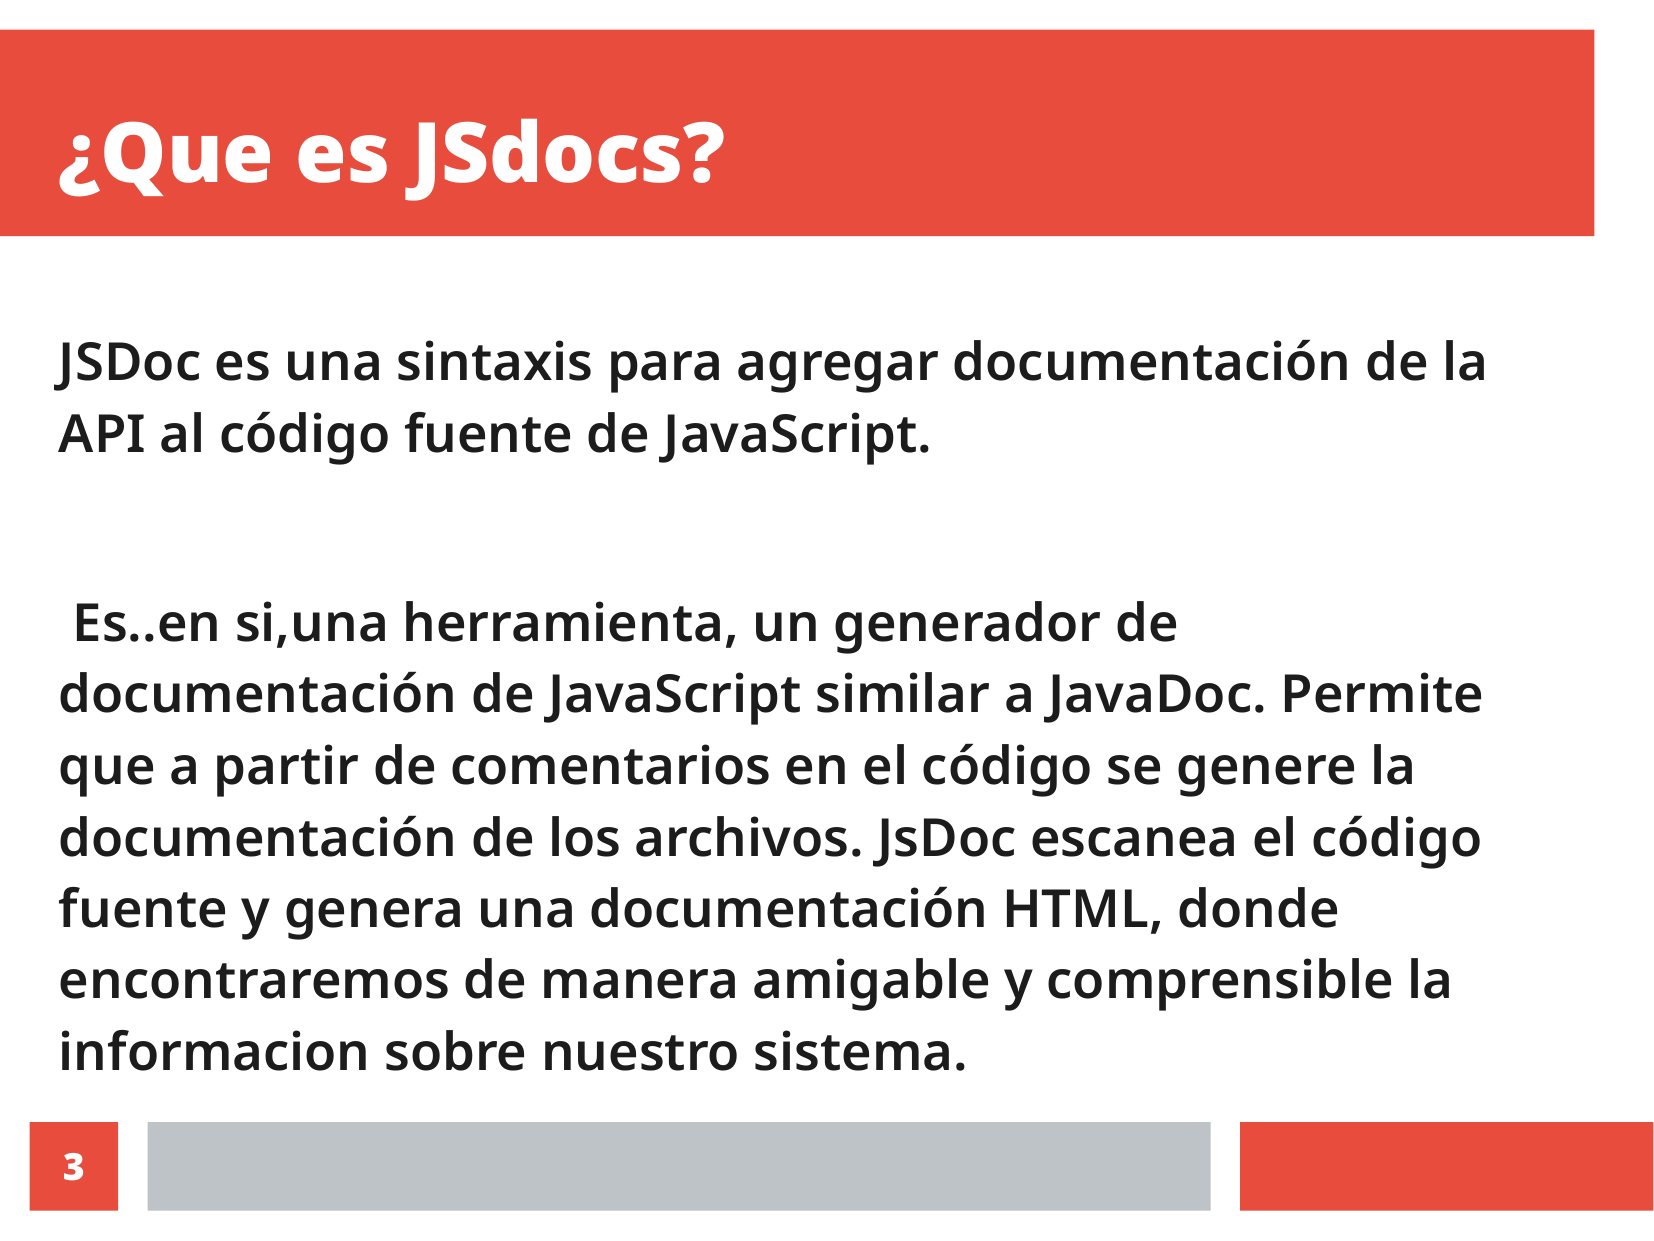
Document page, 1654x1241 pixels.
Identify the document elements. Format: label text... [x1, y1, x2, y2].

title ¿Que es JSdocs? [59, 59, 1595, 207]
list JSDoc es una sintaxis para agregar documentación de la API al código fuente de JavaScript. Es..en si,una herramienta, un generador de documentación de JavaScript similar a JavaDoc. Permite que a partir de comentarios en el código se genere la documentación de los archivos. JsDoc escanea el código fuente y genera una documentación HTML, donde encontraremos de manera amigable y comprensible la informacion sobre nuestro sistema. [59, 324, 1565, 1093]
